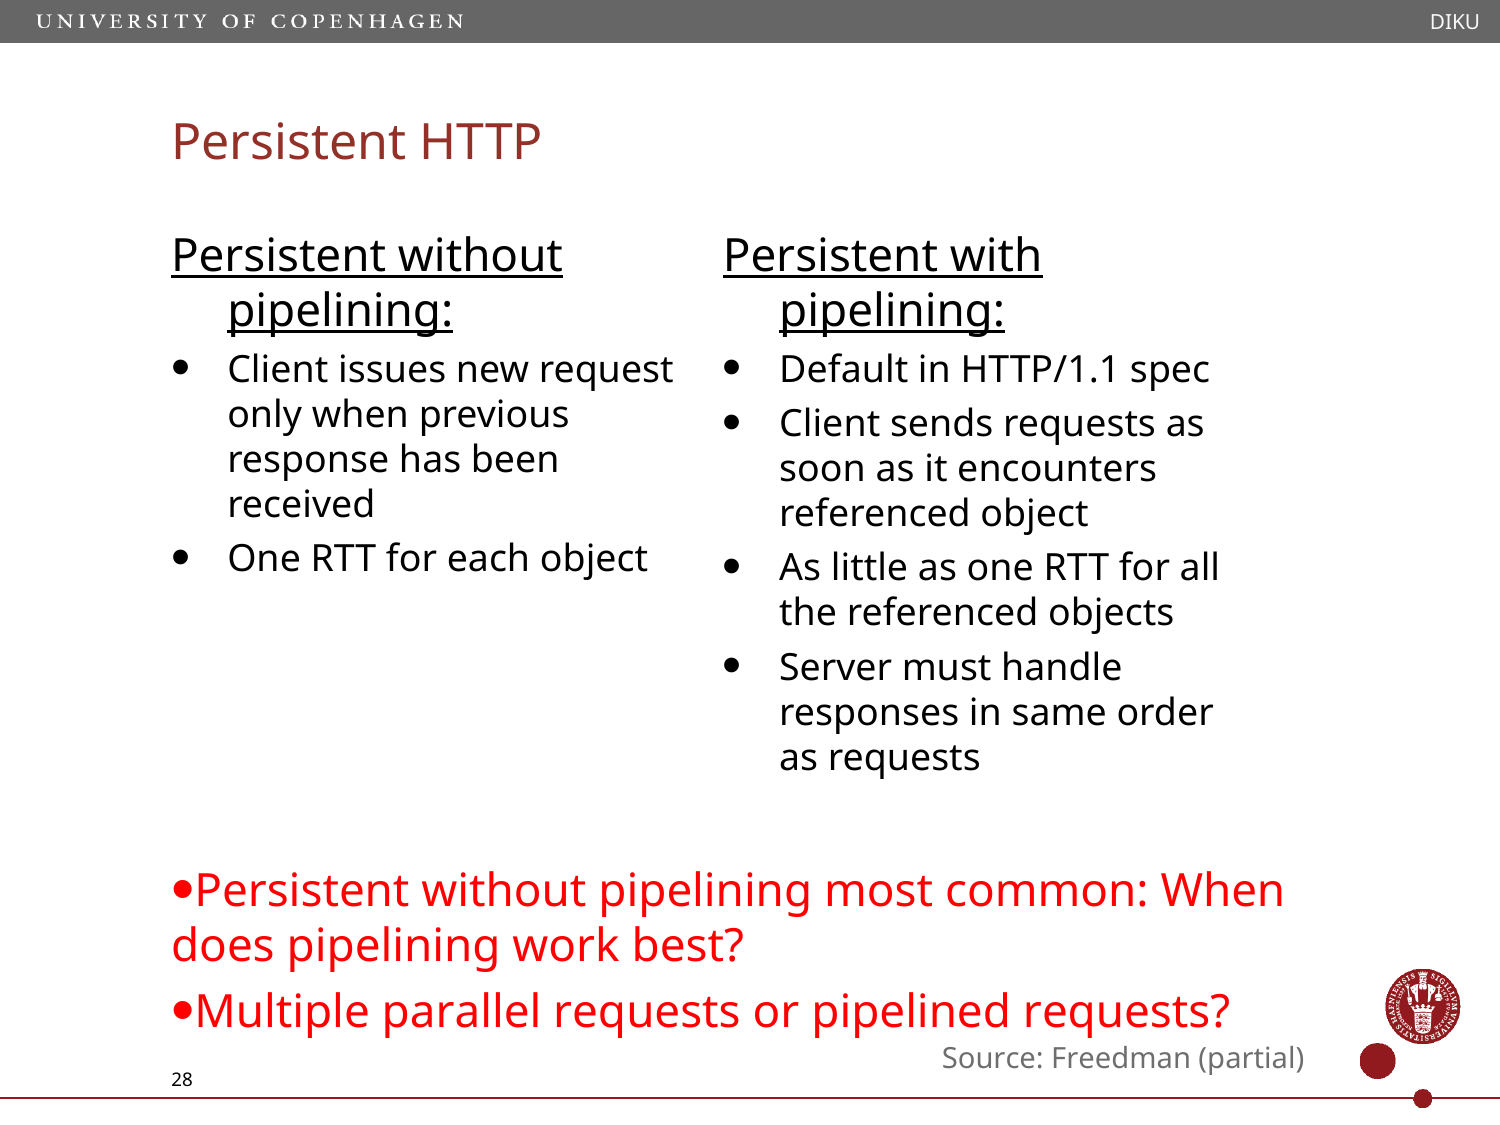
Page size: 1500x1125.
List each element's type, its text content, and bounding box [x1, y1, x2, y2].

text_box <number> [171, 1067, 522, 1092]
text_box Persistent without pipelining most common: When does pipelining work best? Multiple parallel requests or pipelined requests? [171, 727, 1329, 1012]
picture [1103, 1012, 1115, 1024]
picture [415, 1015, 427, 1024]
picture [859, 1012, 872, 1024]
picture [243, 1012, 255, 1024]
picture [211, 1012, 218, 1021]
picture [759, 1012, 773, 1024]
text_box Source: Freedman (partial) [927, 1031, 1377, 1083]
list Persistent without pipelining: Client issues new request only when previous response has been received One RTT for each object [171, 225, 698, 727]
picture [0, 910, 1500, 1122]
list Persistent with pipelining: Default in HTTP/1.1 spec Client sends requests as soon as it encounters referenced object As little as one RTT for all the referenced objects Server must handle responses in same order as requests [722, 225, 1251, 727]
picture [1074, 1012, 1087, 1024]
picture [312, 1012, 325, 1024]
picture [604, 1012, 617, 1024]
text_box DIKU [469, 0, 1495, 43]
title Persistent HTTP [171, 75, 1329, 171]
picture [819, 1012, 832, 1024]
picture [634, 1012, 646, 1024]
picture [389, 1012, 402, 1024]
picture [989, 1012, 1002, 1024]
picture [460, 1015, 472, 1024]
